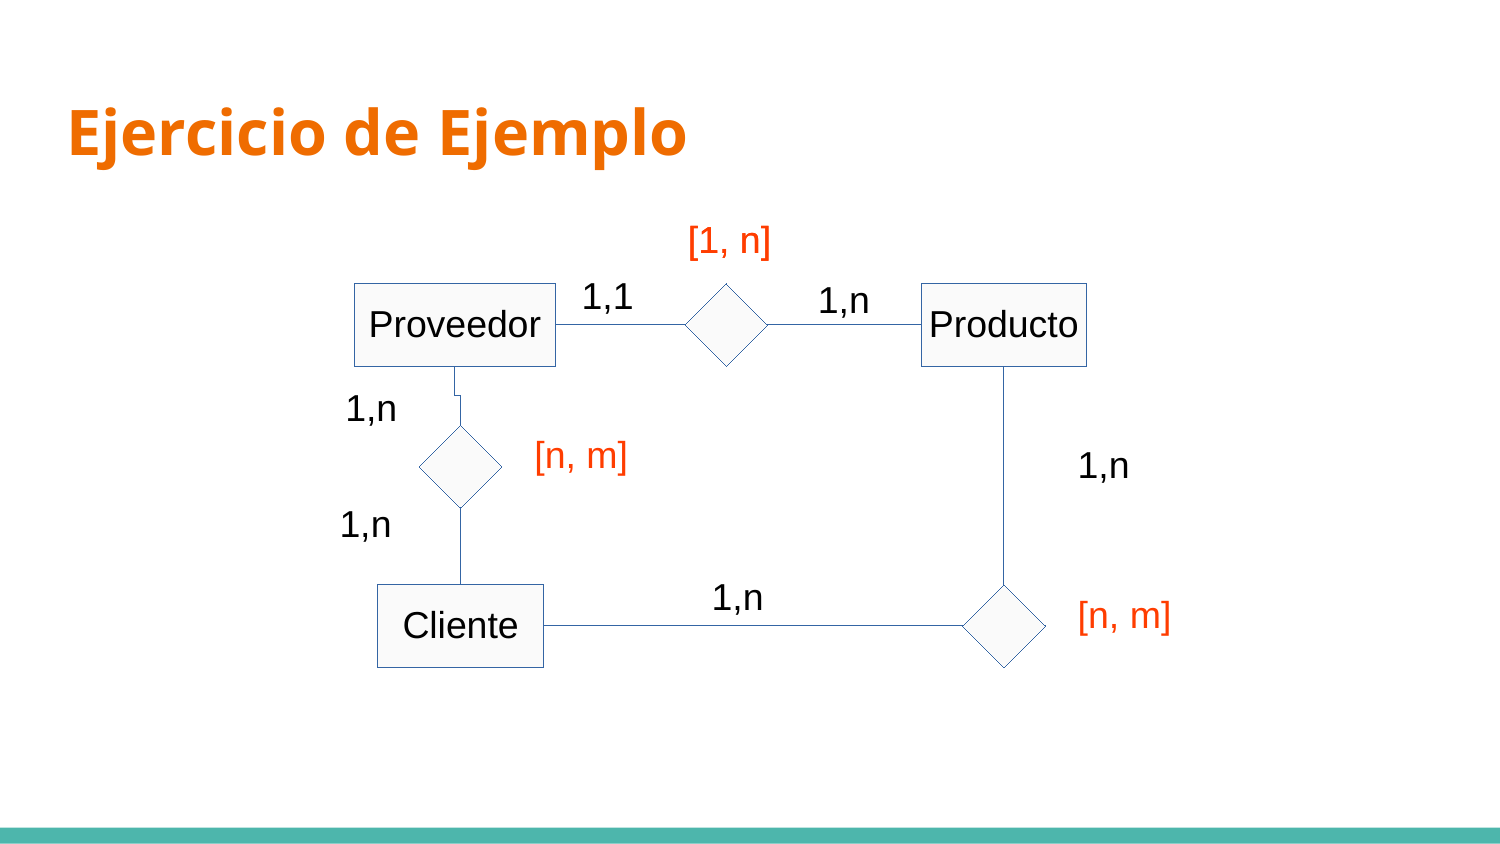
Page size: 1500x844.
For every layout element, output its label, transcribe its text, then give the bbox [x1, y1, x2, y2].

title Ejercicio de Ejemplo [51, 72, 1449, 189]
text_box 1,n [696, 569, 792, 626]
text_box Producto [921, 283, 1087, 367]
text_box 1,n [324, 496, 420, 553]
text_box 1,n [330, 380, 426, 479]
text_box 1,n [803, 271, 934, 329]
text_box [685, 283, 768, 367]
text_box 1,n [1062, 437, 1158, 494]
text_box [962, 584, 1046, 668]
text_box [n, m] [519, 427, 650, 485]
text_box Cliente [377, 584, 544, 668]
text_box [n, m] [1062, 586, 1193, 644]
text_box [1, n] [673, 212, 804, 270]
text_box [426, 425, 502, 508]
text_box 1,1 [566, 267, 662, 367]
text_box Proveedor [354, 283, 556, 367]
